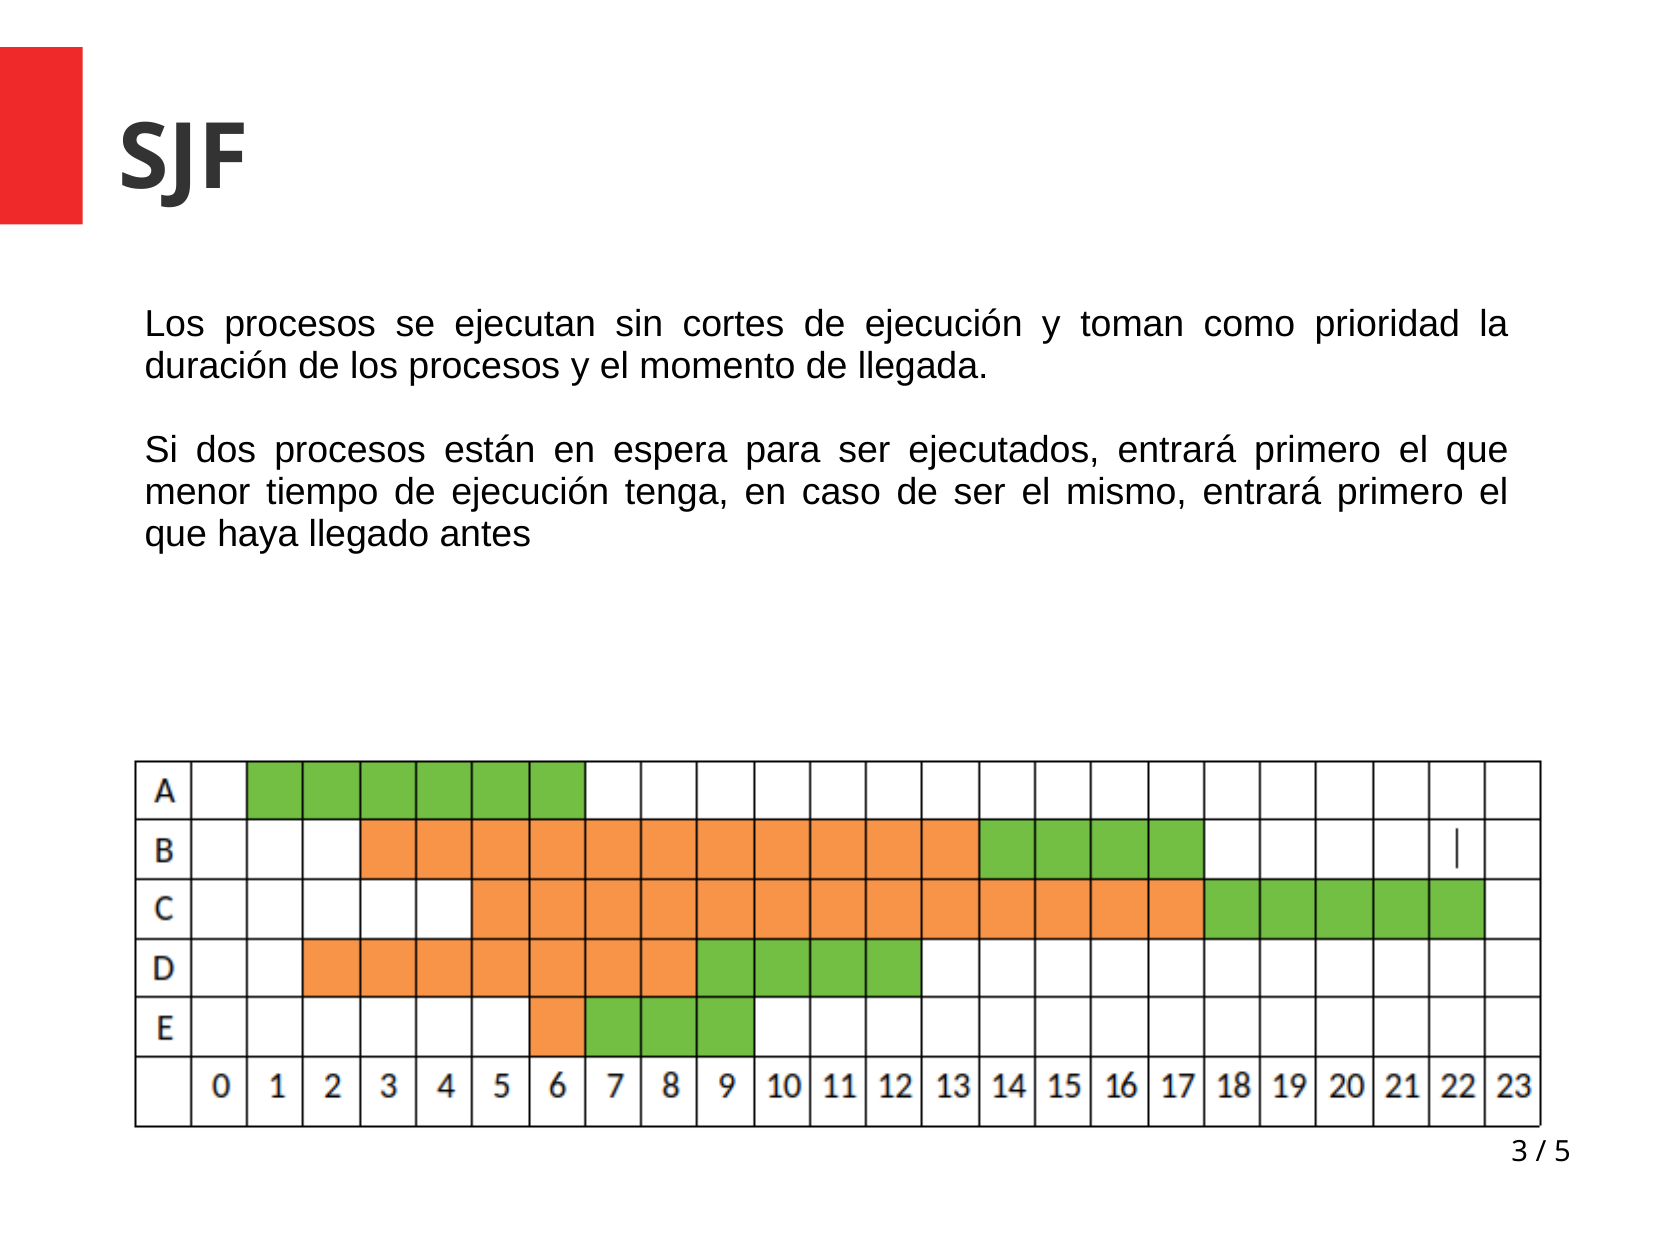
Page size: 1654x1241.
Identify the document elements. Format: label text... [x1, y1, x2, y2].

title SJF [118, 49, 1571, 257]
text_box Los procesos se ejecutan sin cortes de ejecución y toman como prioridad la duración de los procesos y el momento de llegada. Si dos procesos están en espera para ser ejecutados, entrará primero el que menor tiempo de ejecución tenga, en caso de ser el mismo, entrará primero el que haya llegado antes [129, 295, 1524, 563]
picture [129, 755, 1548, 1132]
